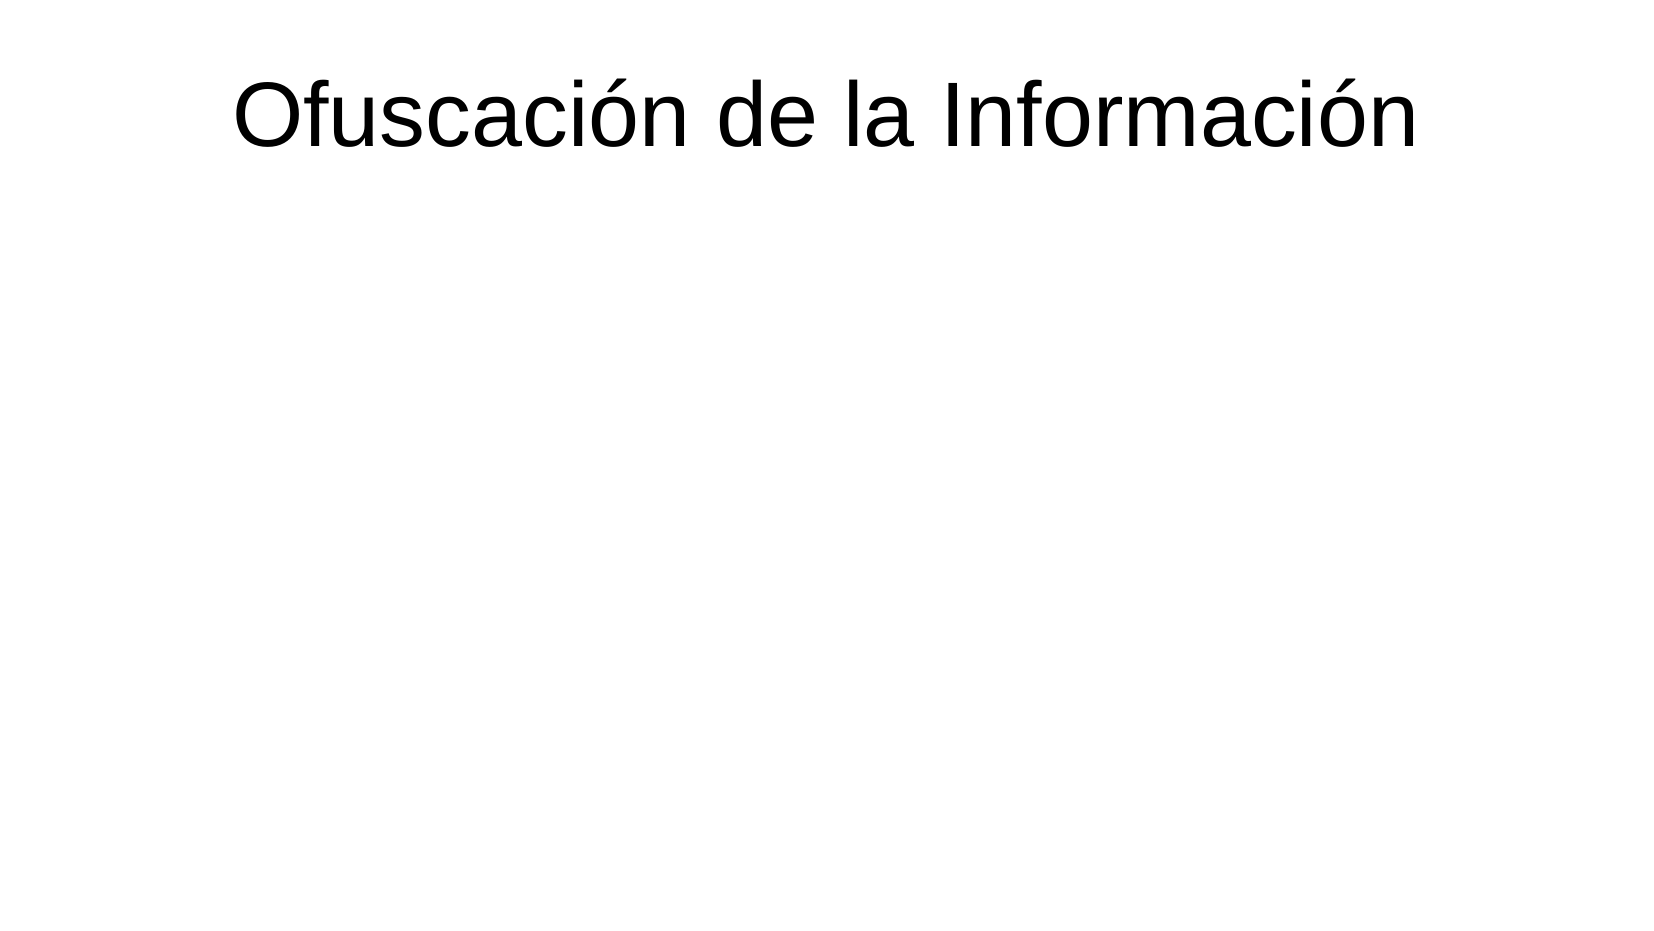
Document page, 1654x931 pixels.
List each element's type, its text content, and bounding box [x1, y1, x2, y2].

title Ofuscación de la Información [82, 37, 1571, 193]
